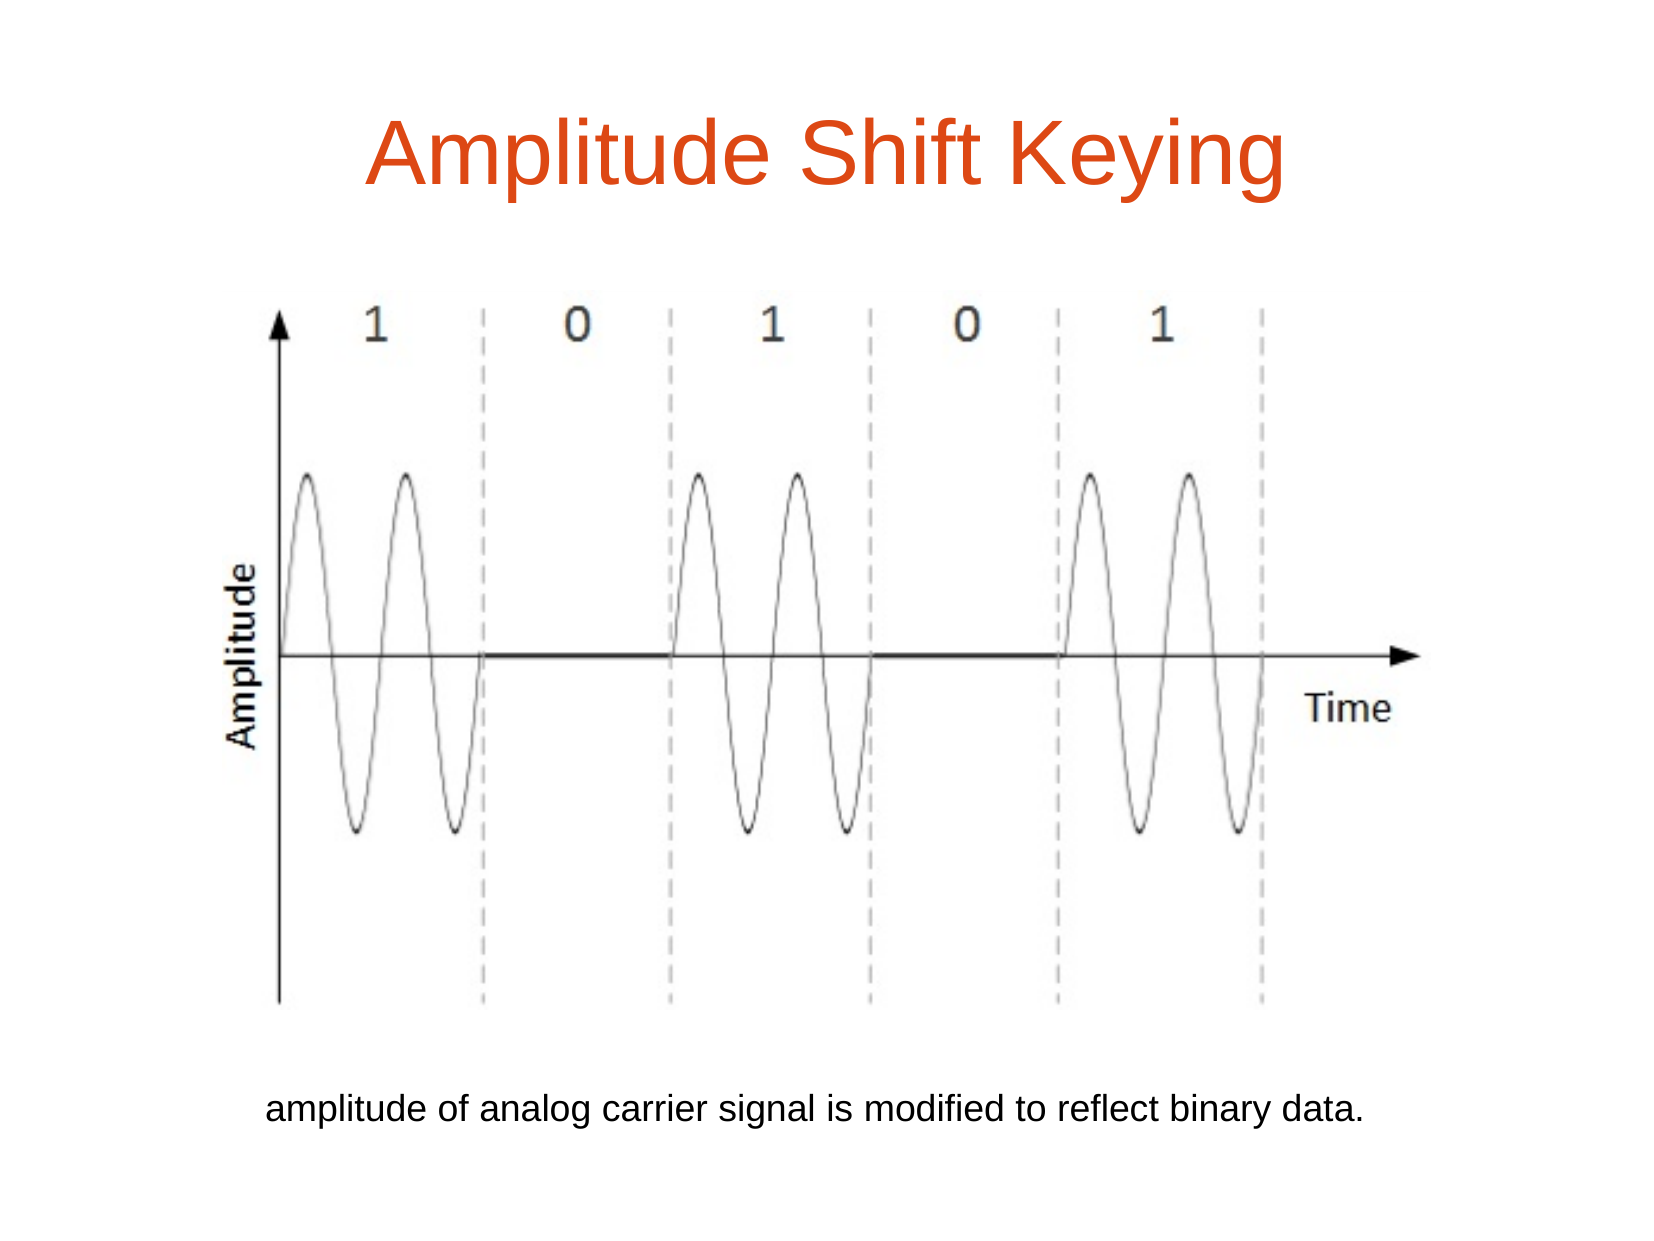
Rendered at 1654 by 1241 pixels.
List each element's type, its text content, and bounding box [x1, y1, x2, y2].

picture [222, 290, 1431, 1010]
title Amplitude Shift Keying [82, 49, 1571, 257]
text_box amplitude of analog carrier signal is modified to reflect binary data. [240, 1080, 1426, 1137]
